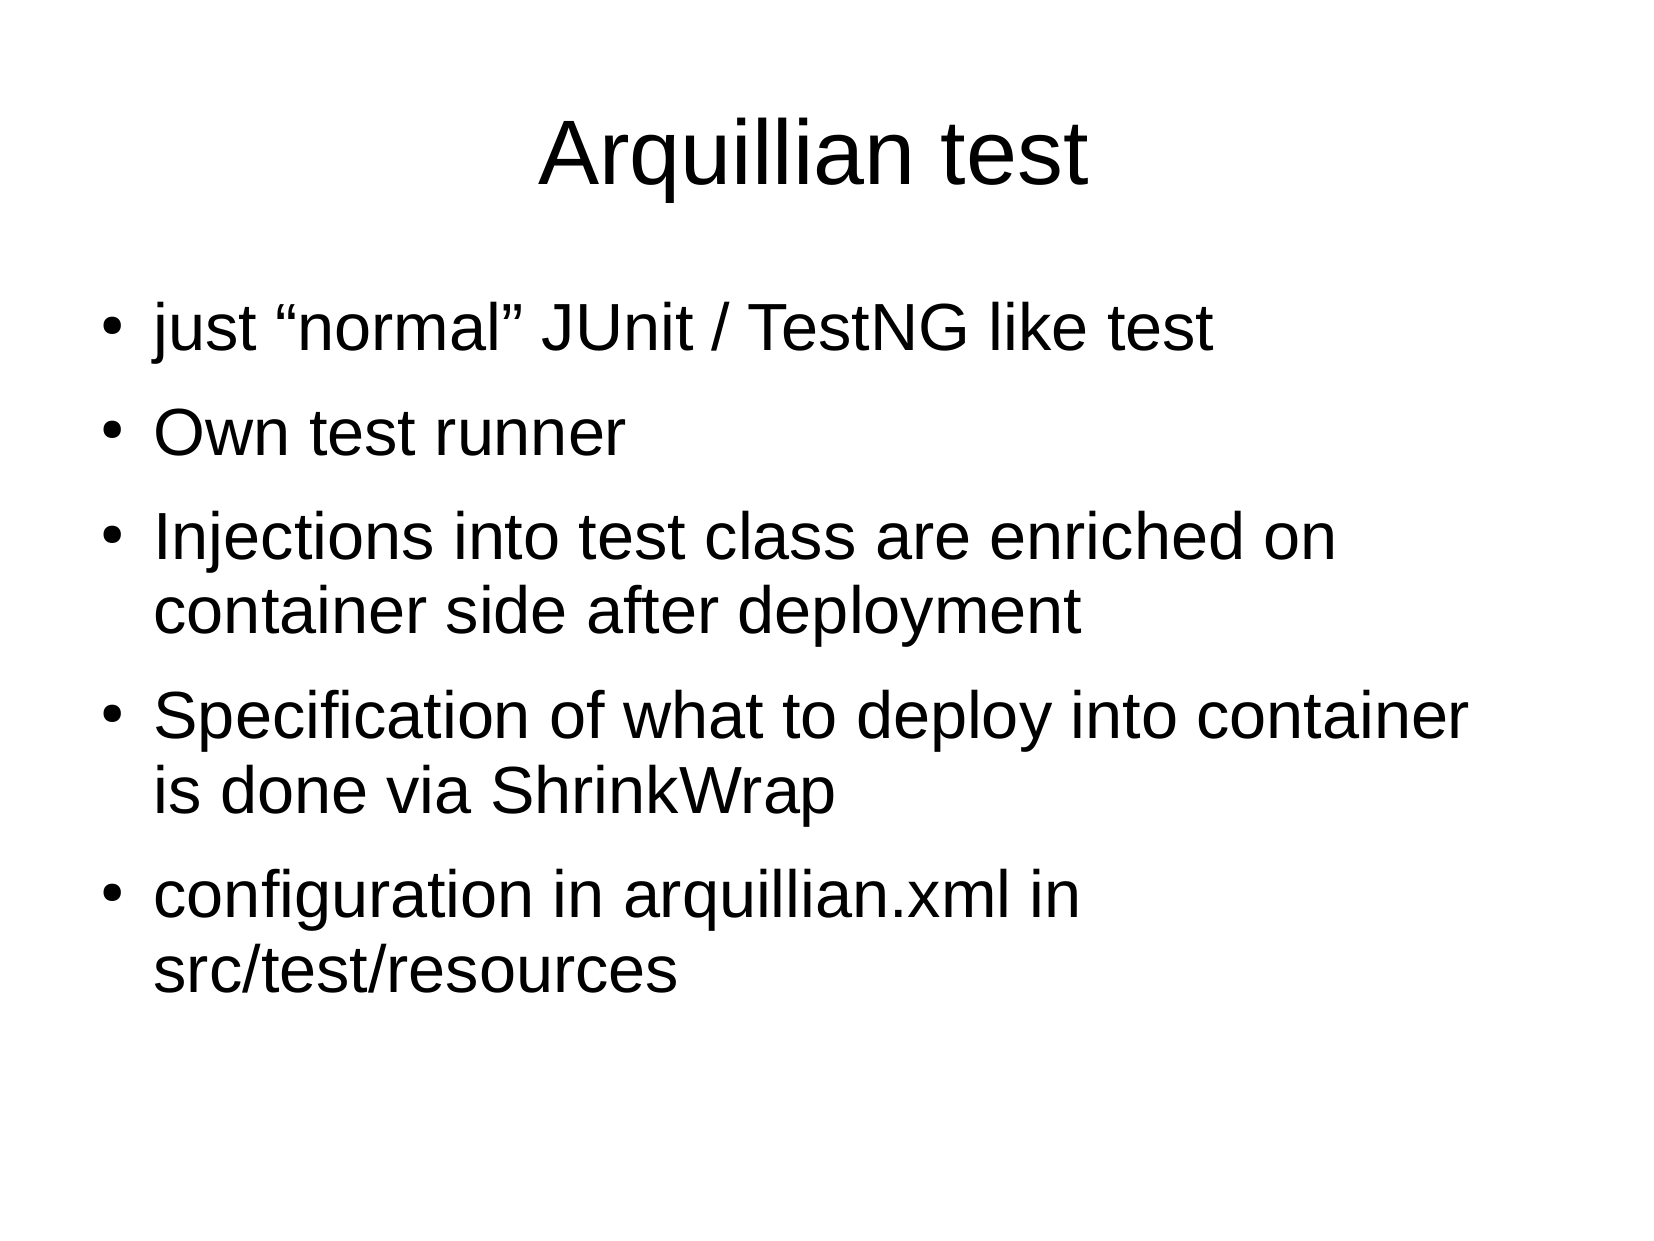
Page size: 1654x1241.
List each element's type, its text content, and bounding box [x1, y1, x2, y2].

title Arquillian test [82, 49, 1571, 257]
list just “normal” JUnit / TestNG like test Own test runner Injections into test class are enriched on container side after deployment Specification of what to deploy into container is done via ShrinkWrap configuration in arquillian.xml in src/test/resources [82, 290, 1538, 1010]
